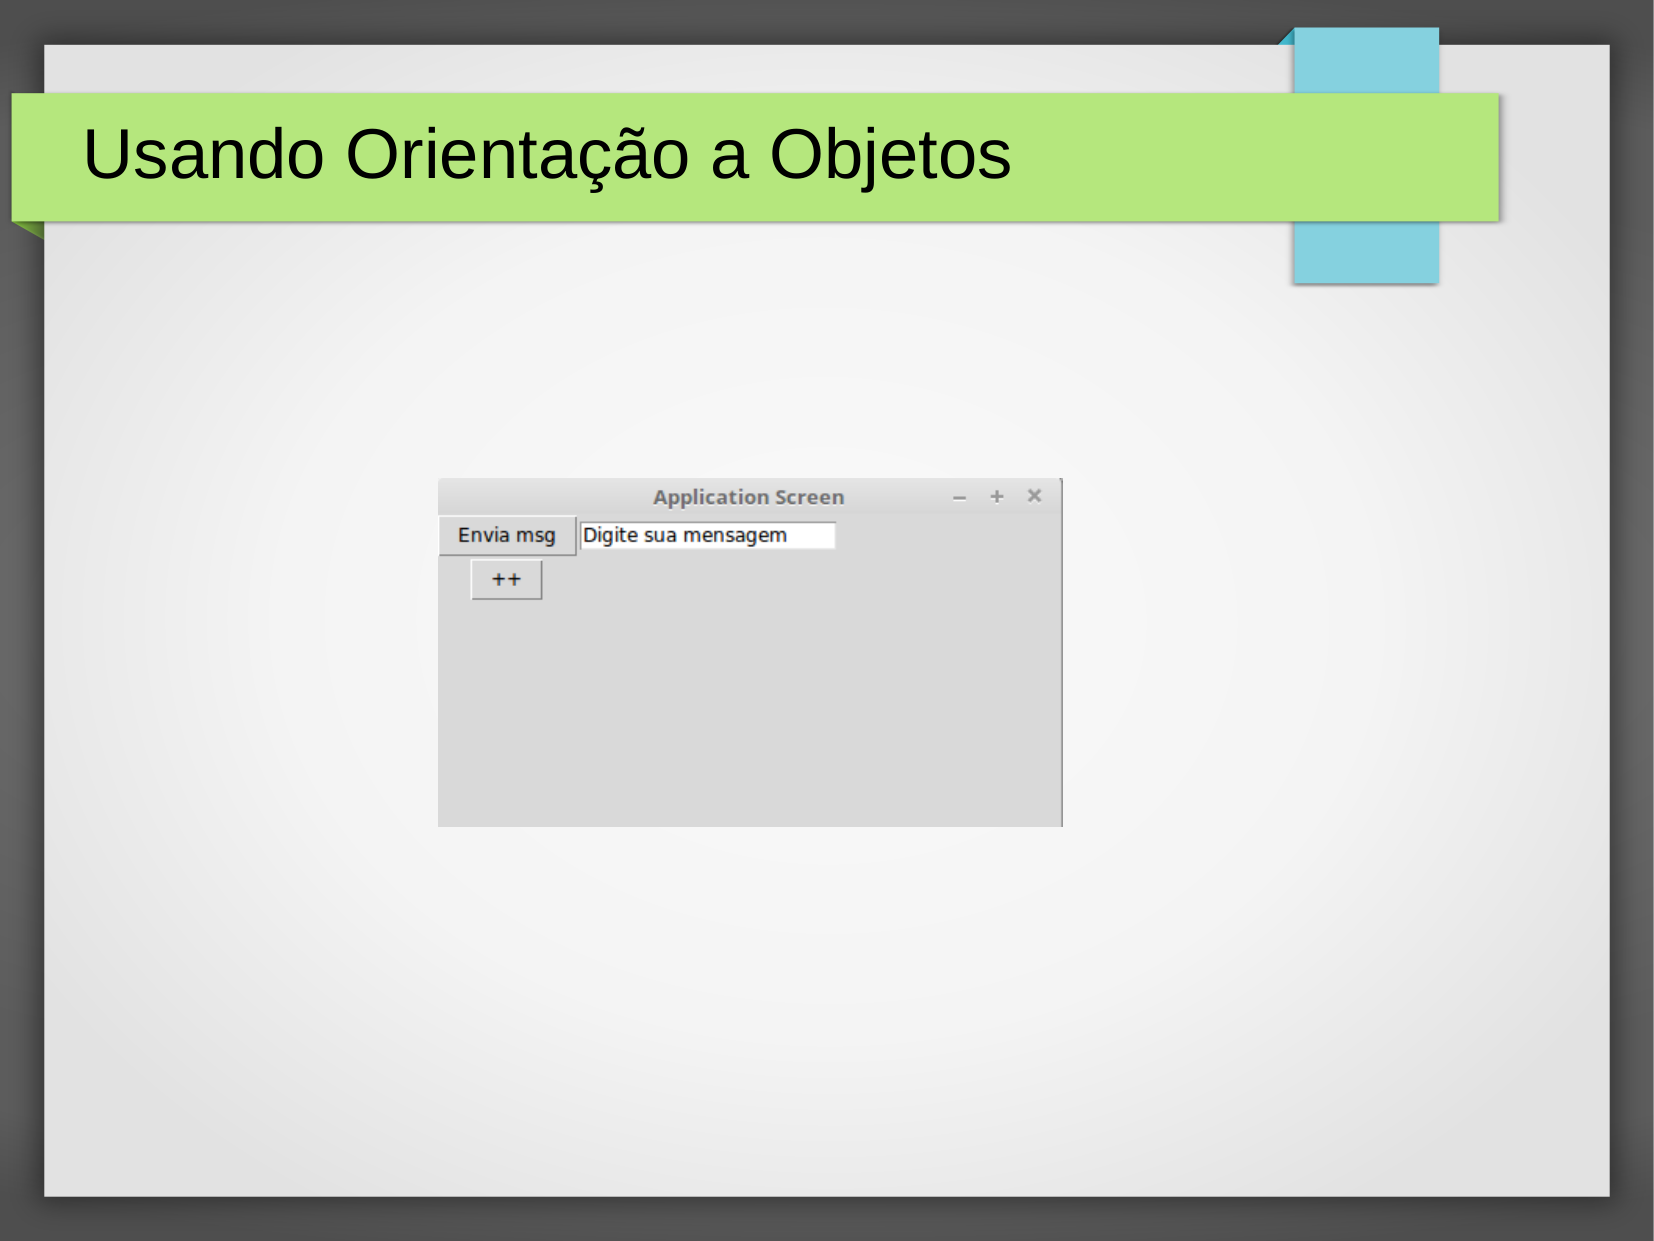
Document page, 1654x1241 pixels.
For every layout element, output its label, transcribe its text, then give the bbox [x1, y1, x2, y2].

picture [0, 0, 1654, 1241]
title Usando Orientação a Objetos [82, 94, 1264, 213]
